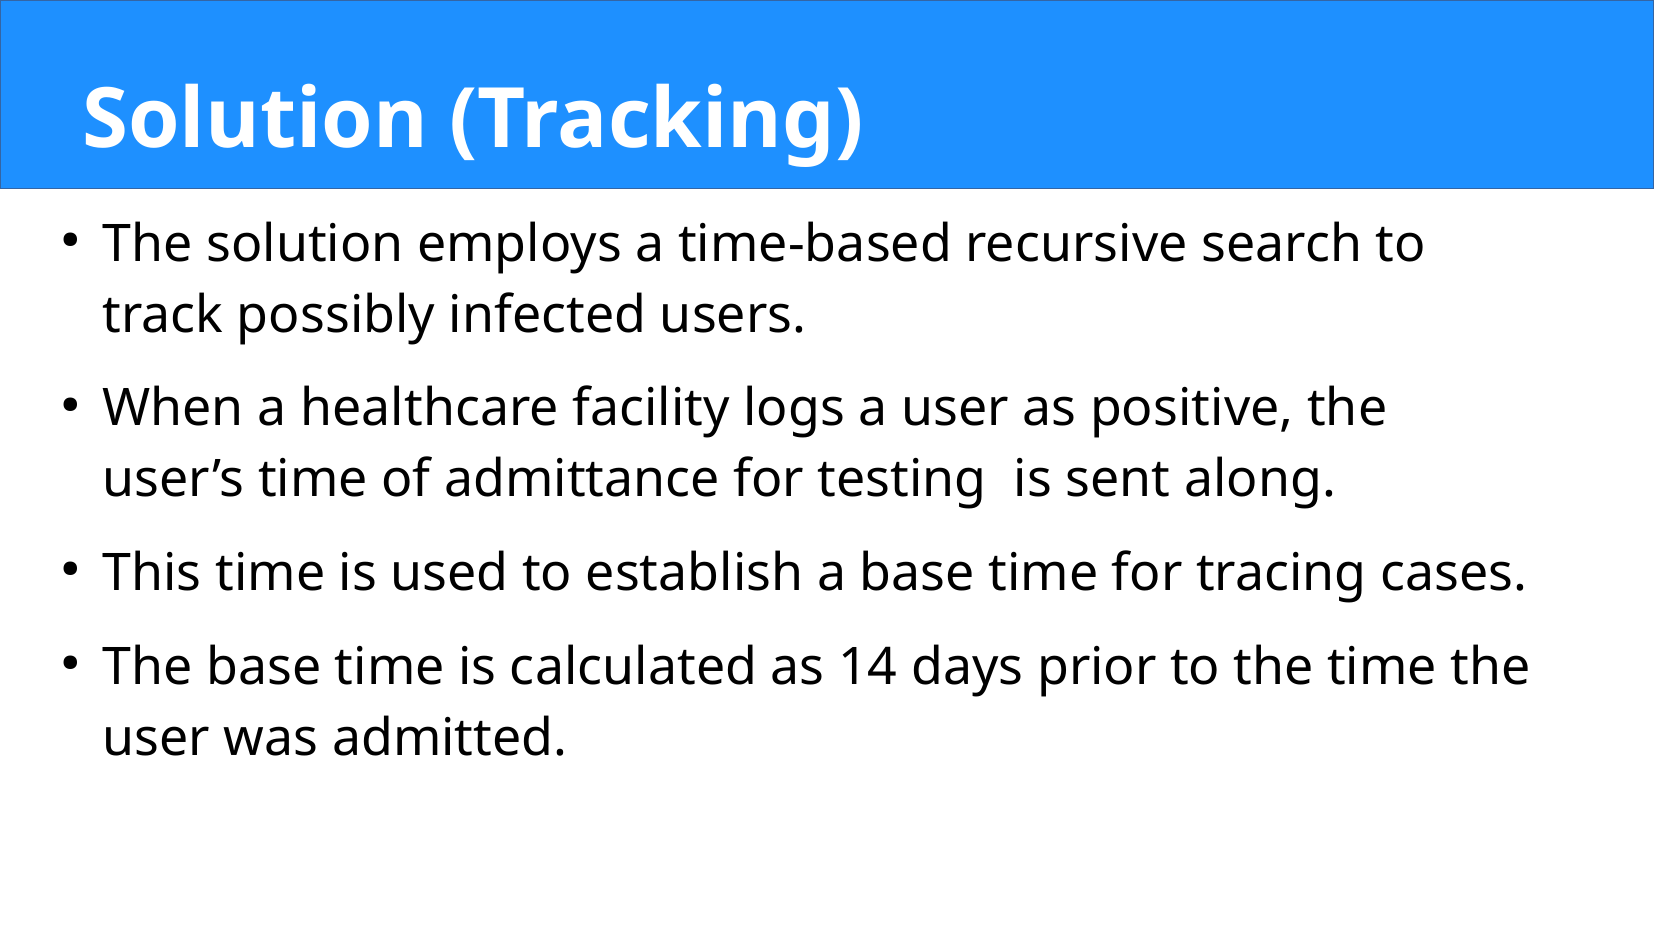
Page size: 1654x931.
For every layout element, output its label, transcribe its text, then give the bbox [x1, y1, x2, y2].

list The solution employs a time-based recursive search to track possibly infected users. When a healthcare facility logs a user as positive, the user’s time of admittance for testing is sent along. This time is used to establish a base time for tracing cases. The base time is calculated as 14 days prior to the time the user was admitted. [47, 205, 1536, 792]
text_box [0, 0, 1654, 189]
title Solution (Tracking) [82, 37, 1571, 193]
